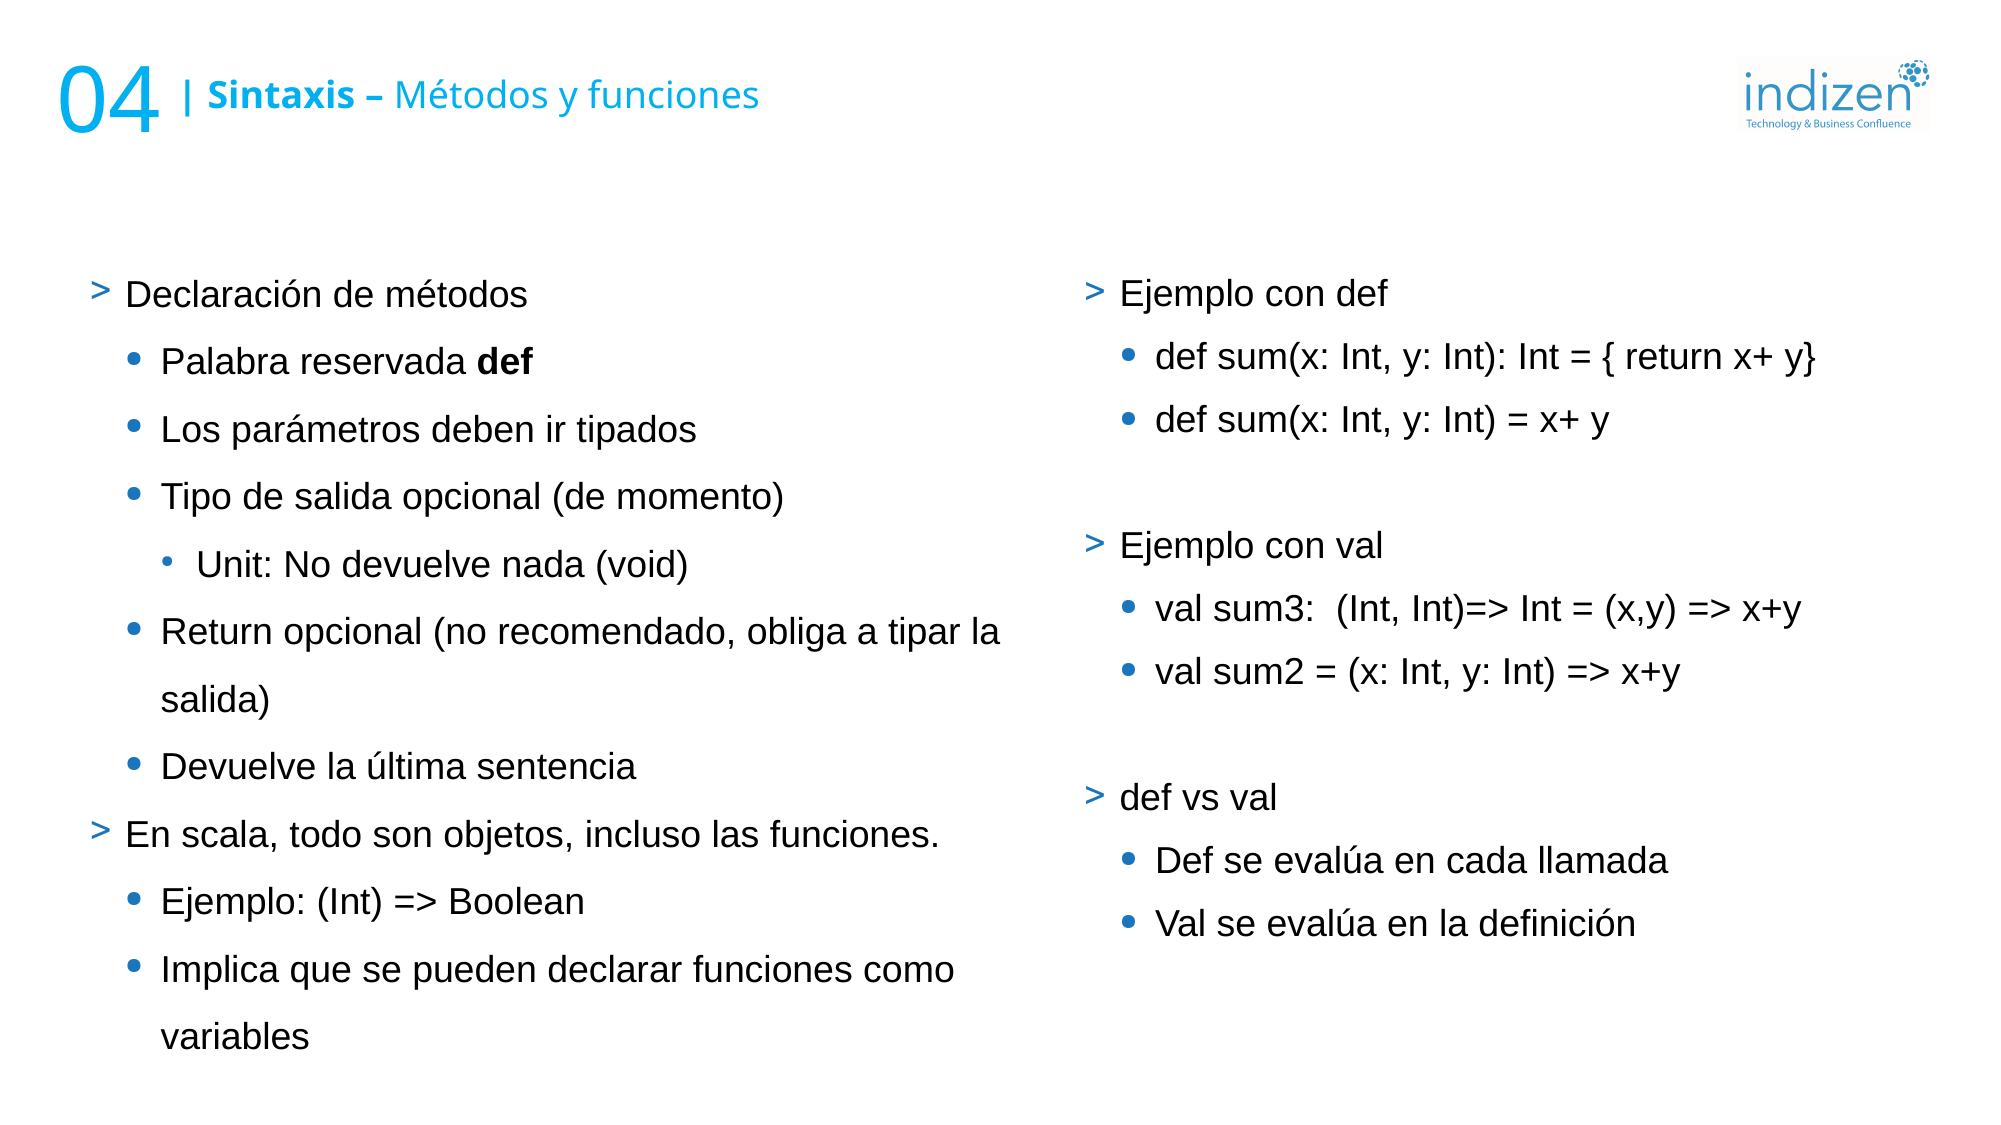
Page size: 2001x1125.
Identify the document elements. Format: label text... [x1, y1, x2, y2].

text_box 04 [69, 72, 96, 126]
text_box Declaración de métodos Palabra reservada def Los parámetros deben ir tipados Tipo de salida opcional (de momento) Unit: No devuelve nada (void) Return opcional (no recomendado, obliga a tipar la salida) Devuelve la última sentencia En scala, todo son objetos, incluso las funciones. Ejemplo: (Int) => Boolean Implica que se pueden declarar funciones como variables [75, 239, 1028, 945]
text_box Ejemplo con def def sum(x: Int, y: Int): Int = { return x+ y} def sum(x: Int, y: Int) = x+ y Ejemplo con val val sum3: (Int, Int)=> Int = (x,y) => x+y val sum2 = (x: Int, y: Int) => x+y def vs val Def se evalúa en cada llamada Val se evalúa en la definición [1084, 251, 1818, 945]
picture [1737, 57, 1931, 133]
text_box | Sintaxis – Métodos y funciones [157, 60, 1276, 126]
text_box 04 [118, 75, 142, 110]
text_box 04 [41, 45, 1392, 127]
